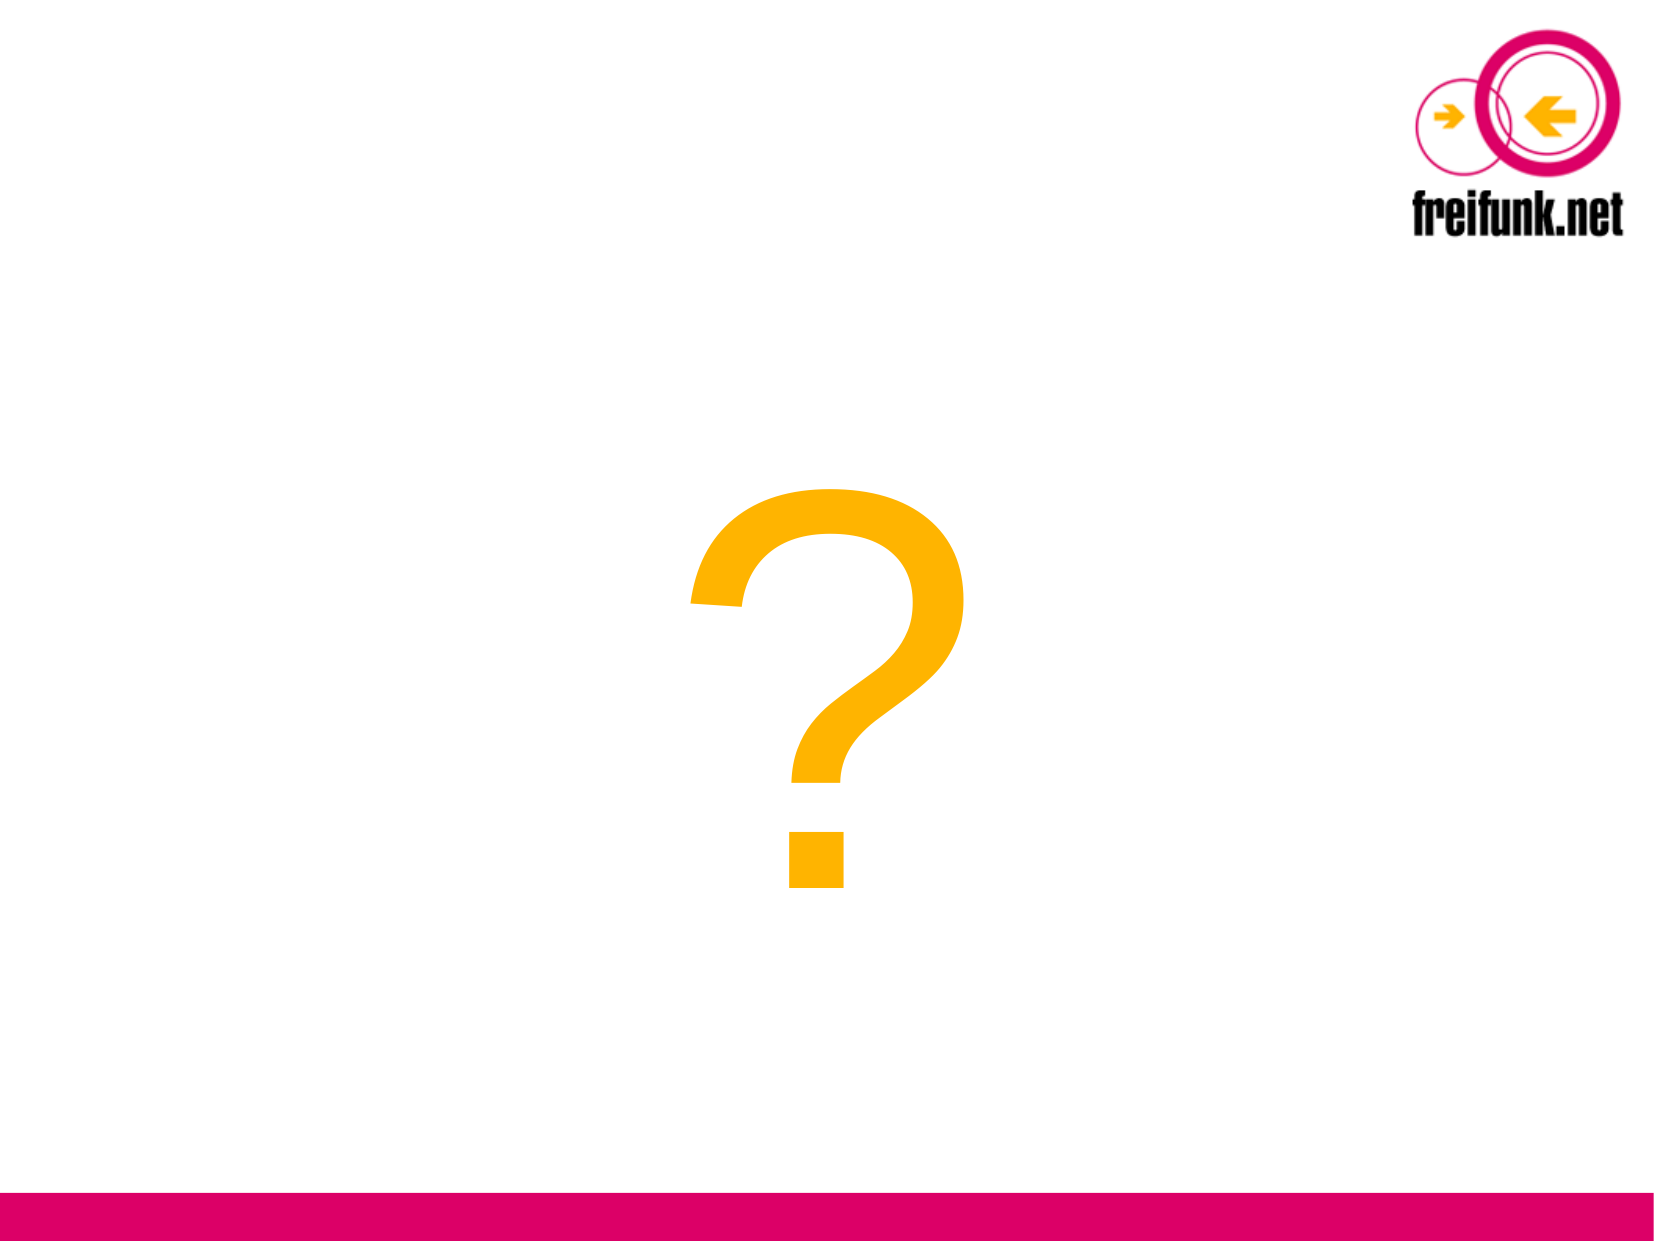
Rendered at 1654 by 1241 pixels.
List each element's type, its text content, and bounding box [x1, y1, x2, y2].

list ? [82, 290, 1571, 1010]
picture [1380, 0, 1654, 266]
